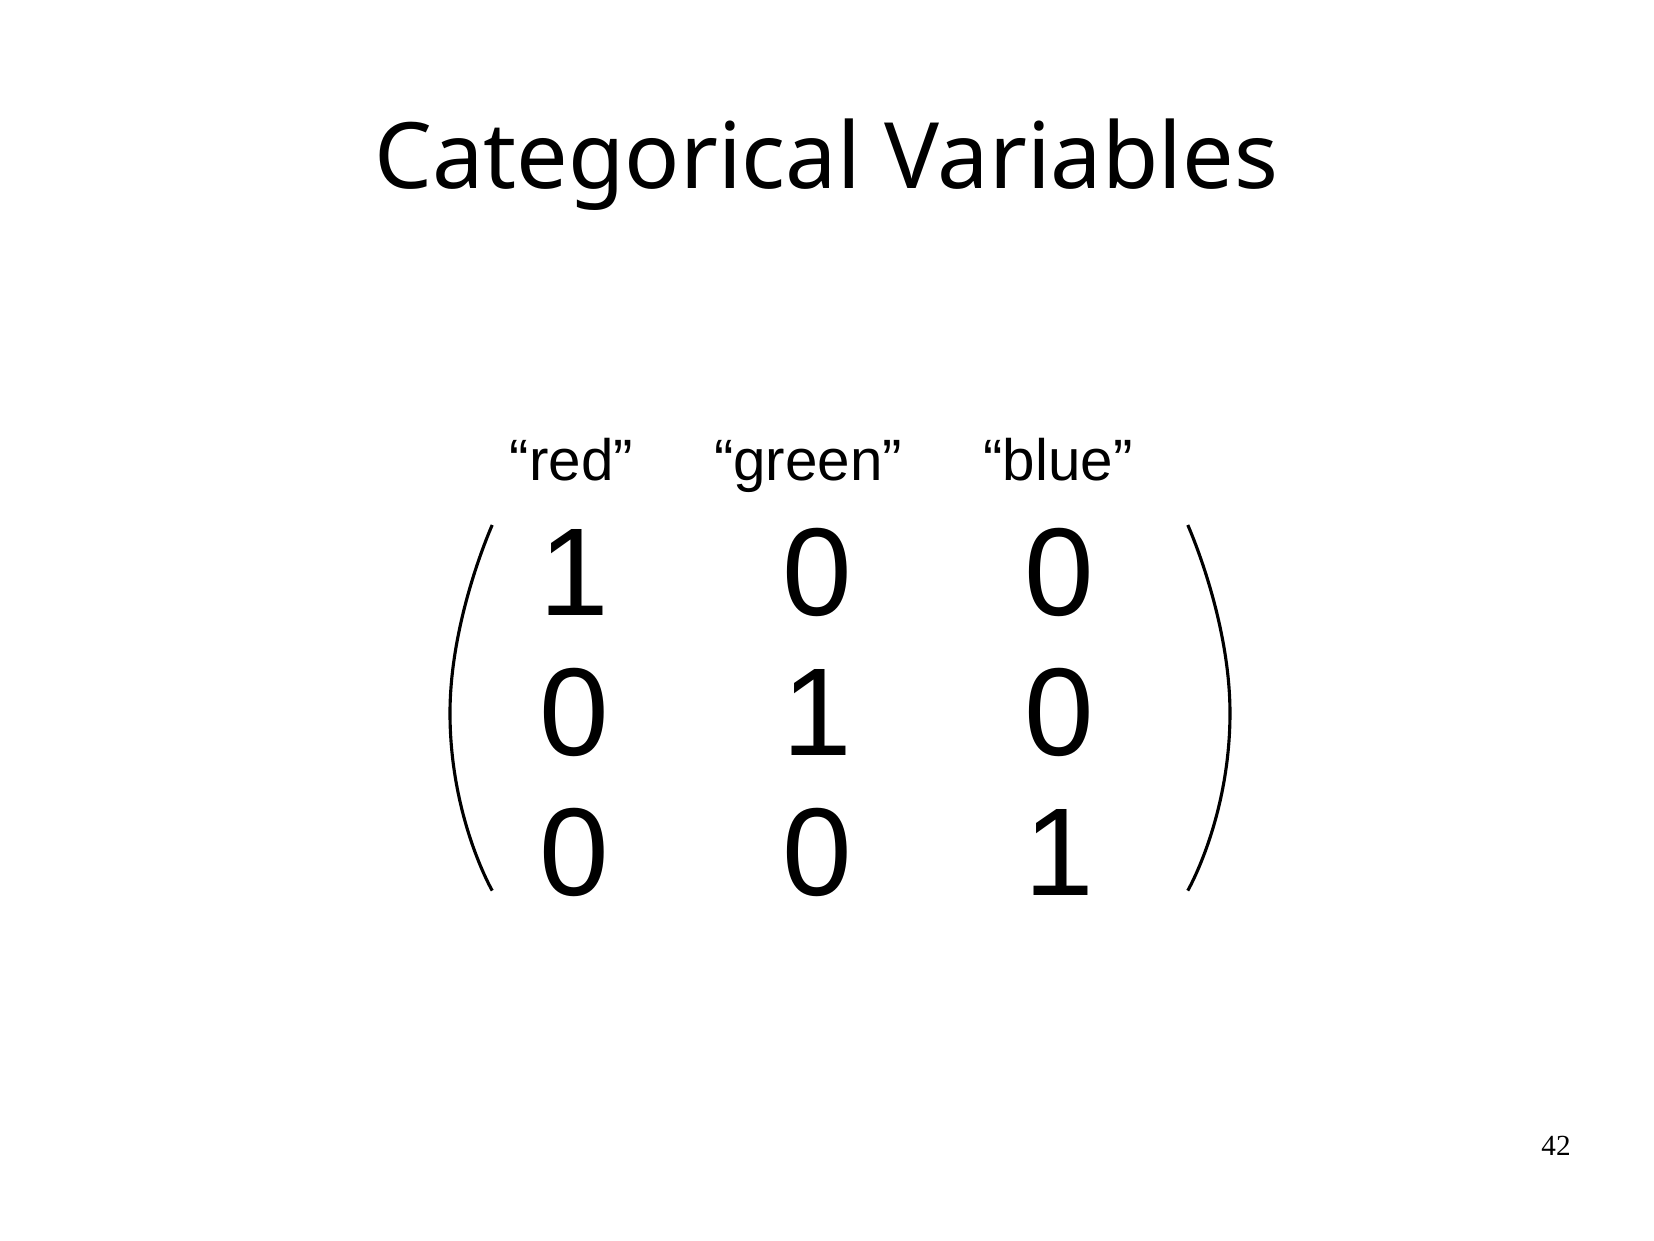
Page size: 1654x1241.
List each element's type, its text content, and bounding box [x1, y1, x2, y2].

text_box 1 0 0 0 1 0 0 0 1 [525, 500, 1153, 1066]
title Categorical Variables [82, 49, 1571, 257]
text_box “red” “green” “blue” [495, 420, 1216, 500]
